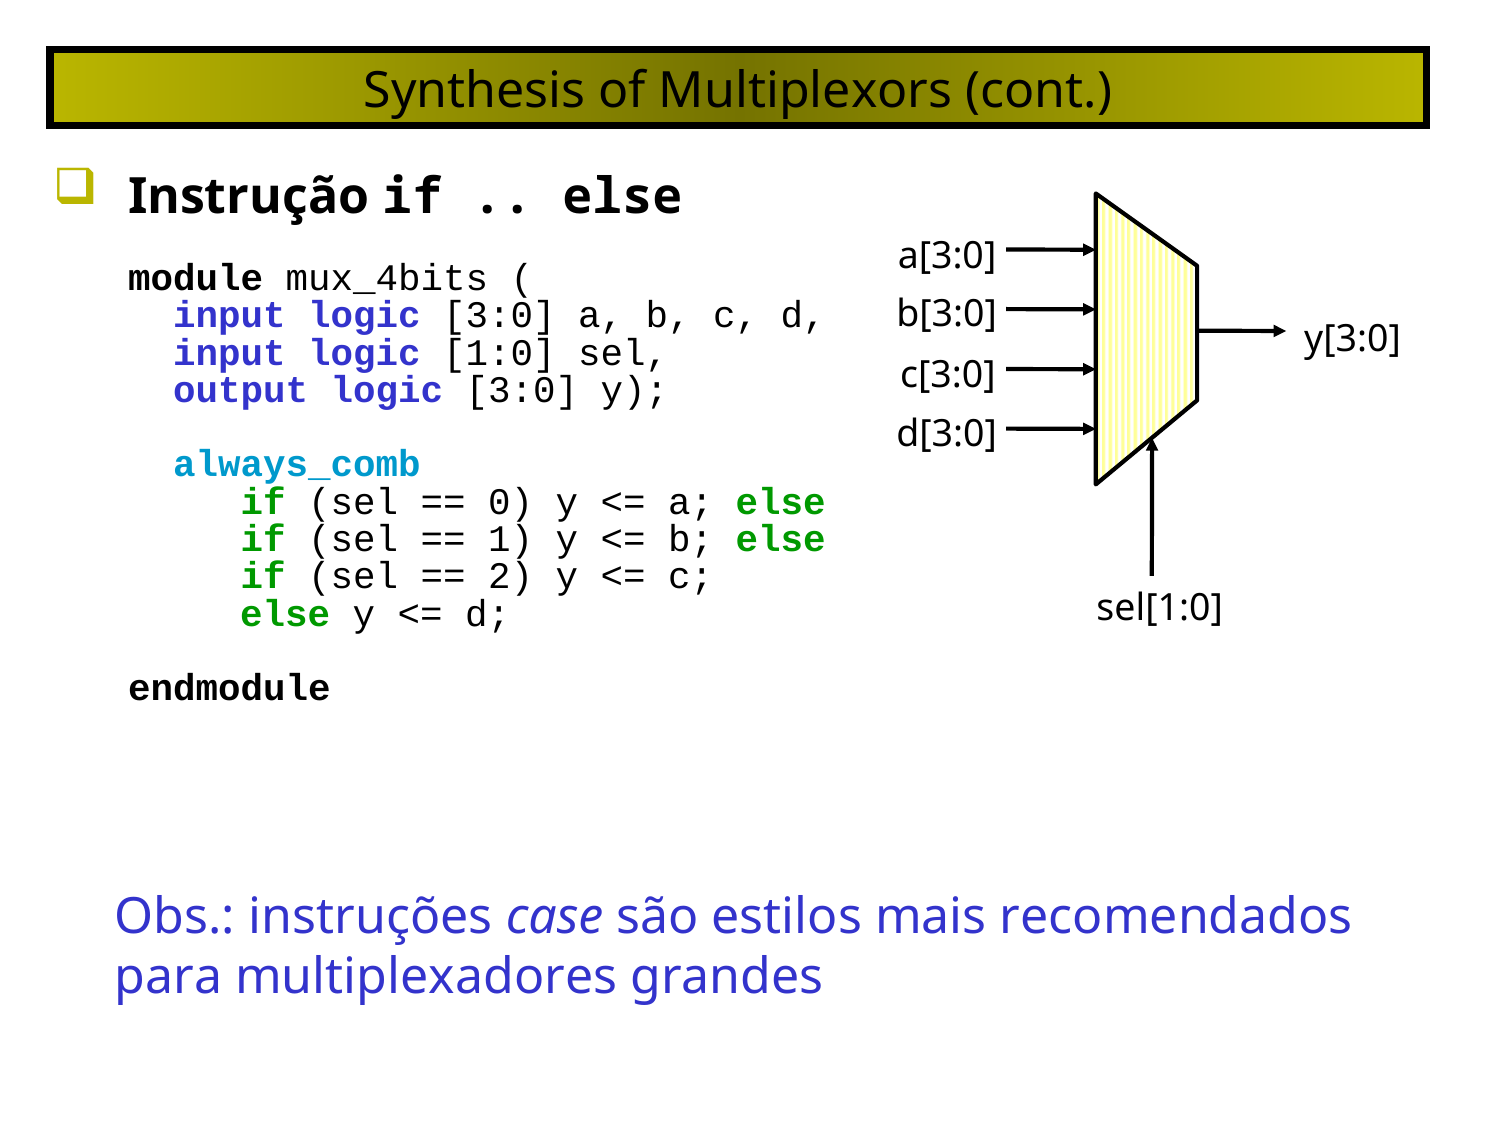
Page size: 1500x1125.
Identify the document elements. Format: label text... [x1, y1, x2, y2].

text_box Obs.: instruções case são estilos mais recomendados para multiplexadores grandes [99, 874, 1388, 1012]
text_box [1095, 193, 1198, 485]
text_box sel[1:0] [1081, 574, 1238, 636]
list Instrução if .. else module mux_4bits ( input logic [3:0] a, b, c, d, input logic [1:0] sel, output logic [3:0] y); always_comb if (sel == 0) y <= a; else if (sel == 1) y <= b; else if (sel == 2) y <= c; else y <= d; endmodule [38, 125, 934, 863]
text_box y[3:0] [1289, 305, 1416, 367]
text_box b[3:0] [881, 280, 1012, 342]
text_box d[3:0] [881, 401, 1012, 463]
text_box c[3:0] [885, 341, 1011, 401]
title Synthesis of Multiplexors (cont.)‏ [49, 49, 1427, 126]
text_box a[3:0] [883, 222, 1012, 280]
